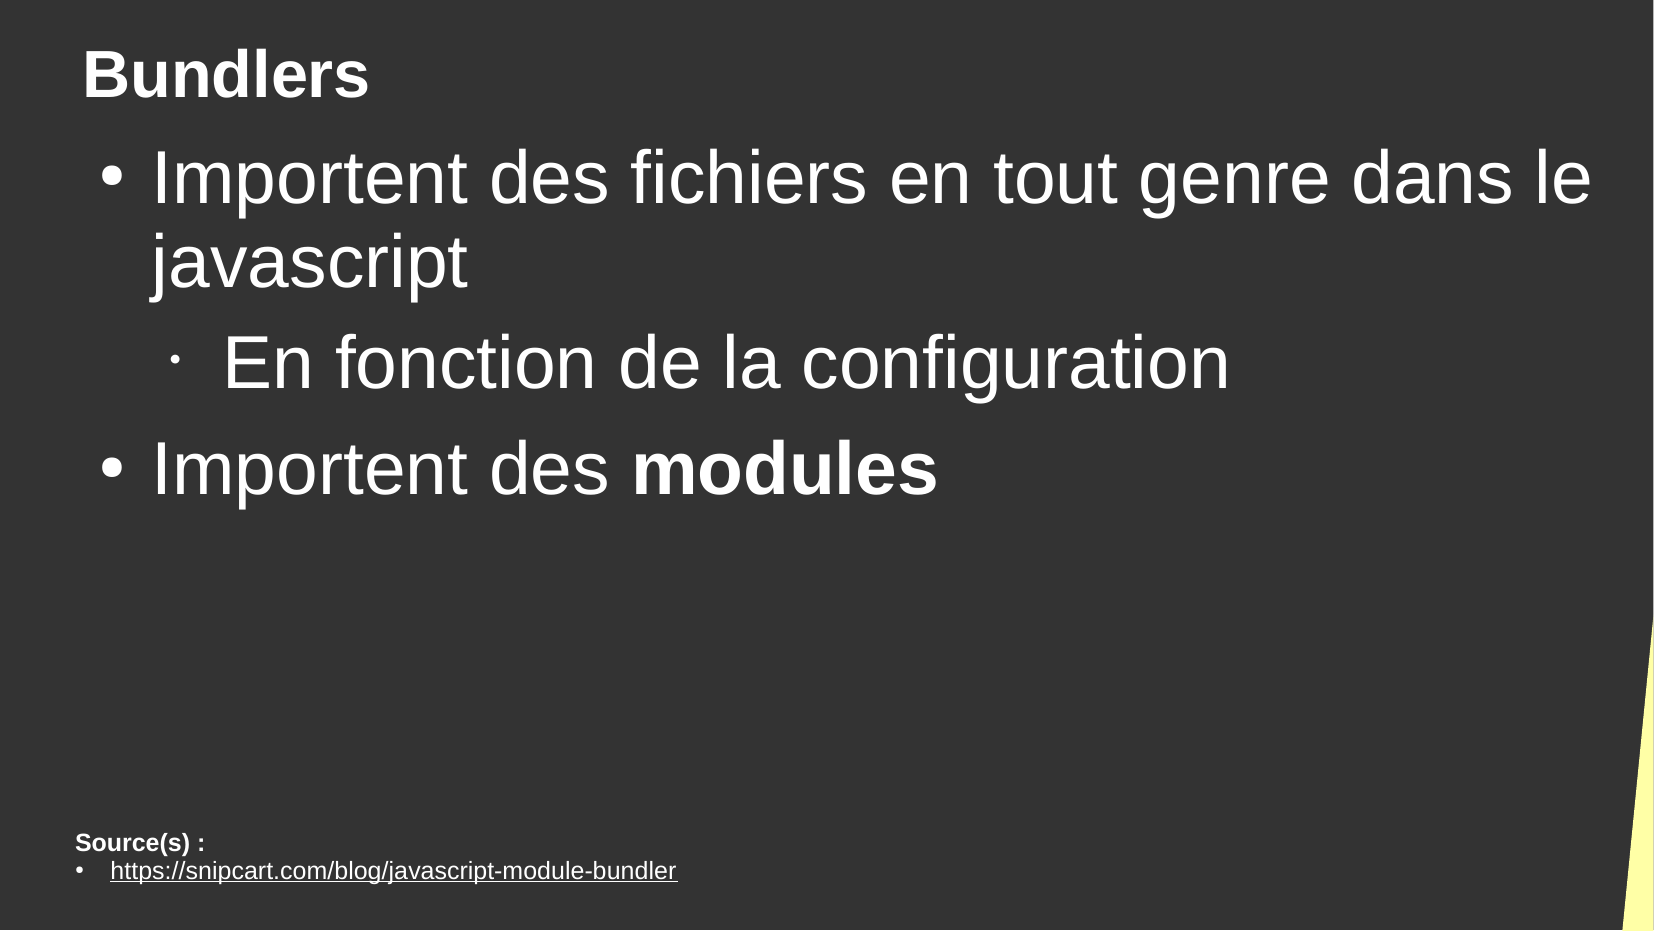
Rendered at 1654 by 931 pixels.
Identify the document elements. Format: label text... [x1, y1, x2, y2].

title Bundlers [82, 37, 1571, 112]
text_box [1622, 609, 1654, 931]
text_box Source(s) : https://snipcart.com/blog/javascript-module-bundler [60, 821, 1546, 931]
list Importent des fichiers en tout genre dans le javascript En fonction de la configuration Importent des modules [80, 135, 1619, 827]
